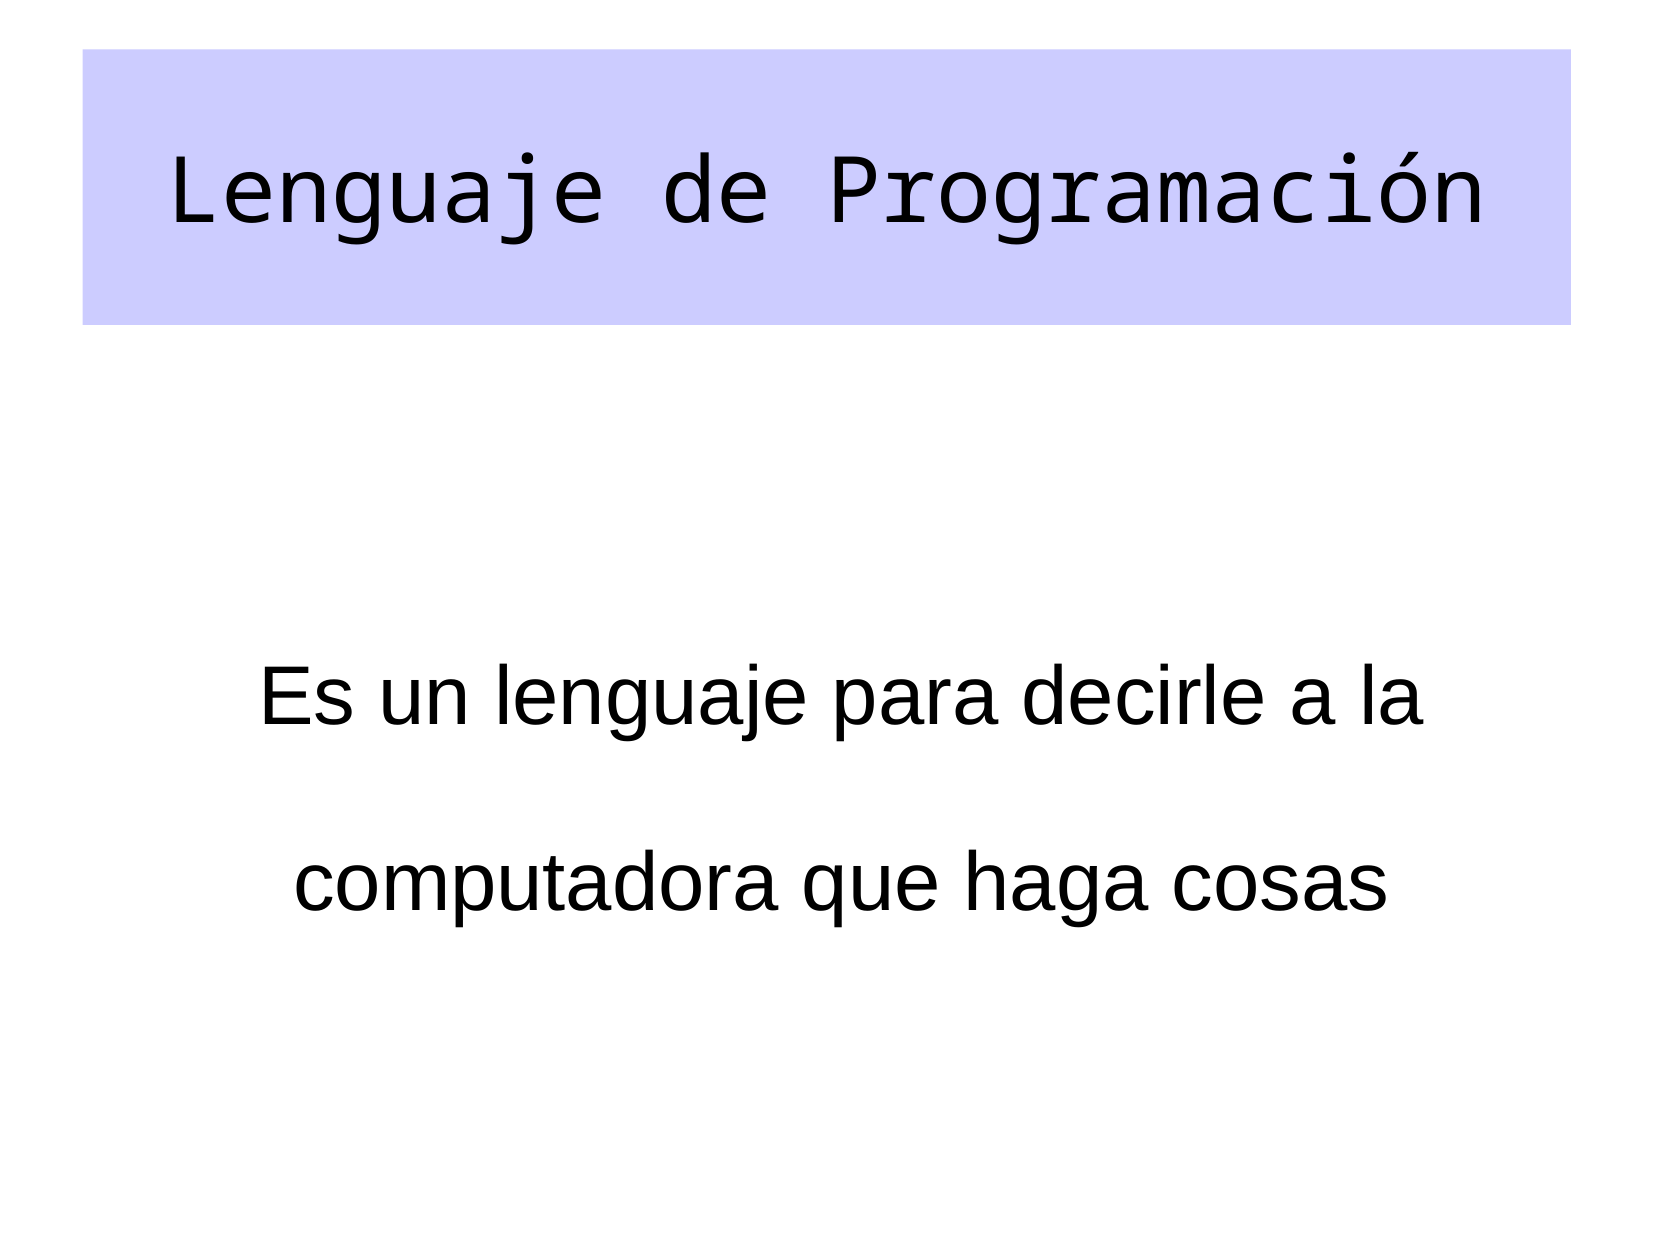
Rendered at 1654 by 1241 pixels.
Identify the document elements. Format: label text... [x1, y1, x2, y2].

subtitle Es un lenguaje para decirle a la computadora que haga cosas [206, 420, 1477, 1063]
title Lenguaje de Programación [82, 49, 1571, 325]
